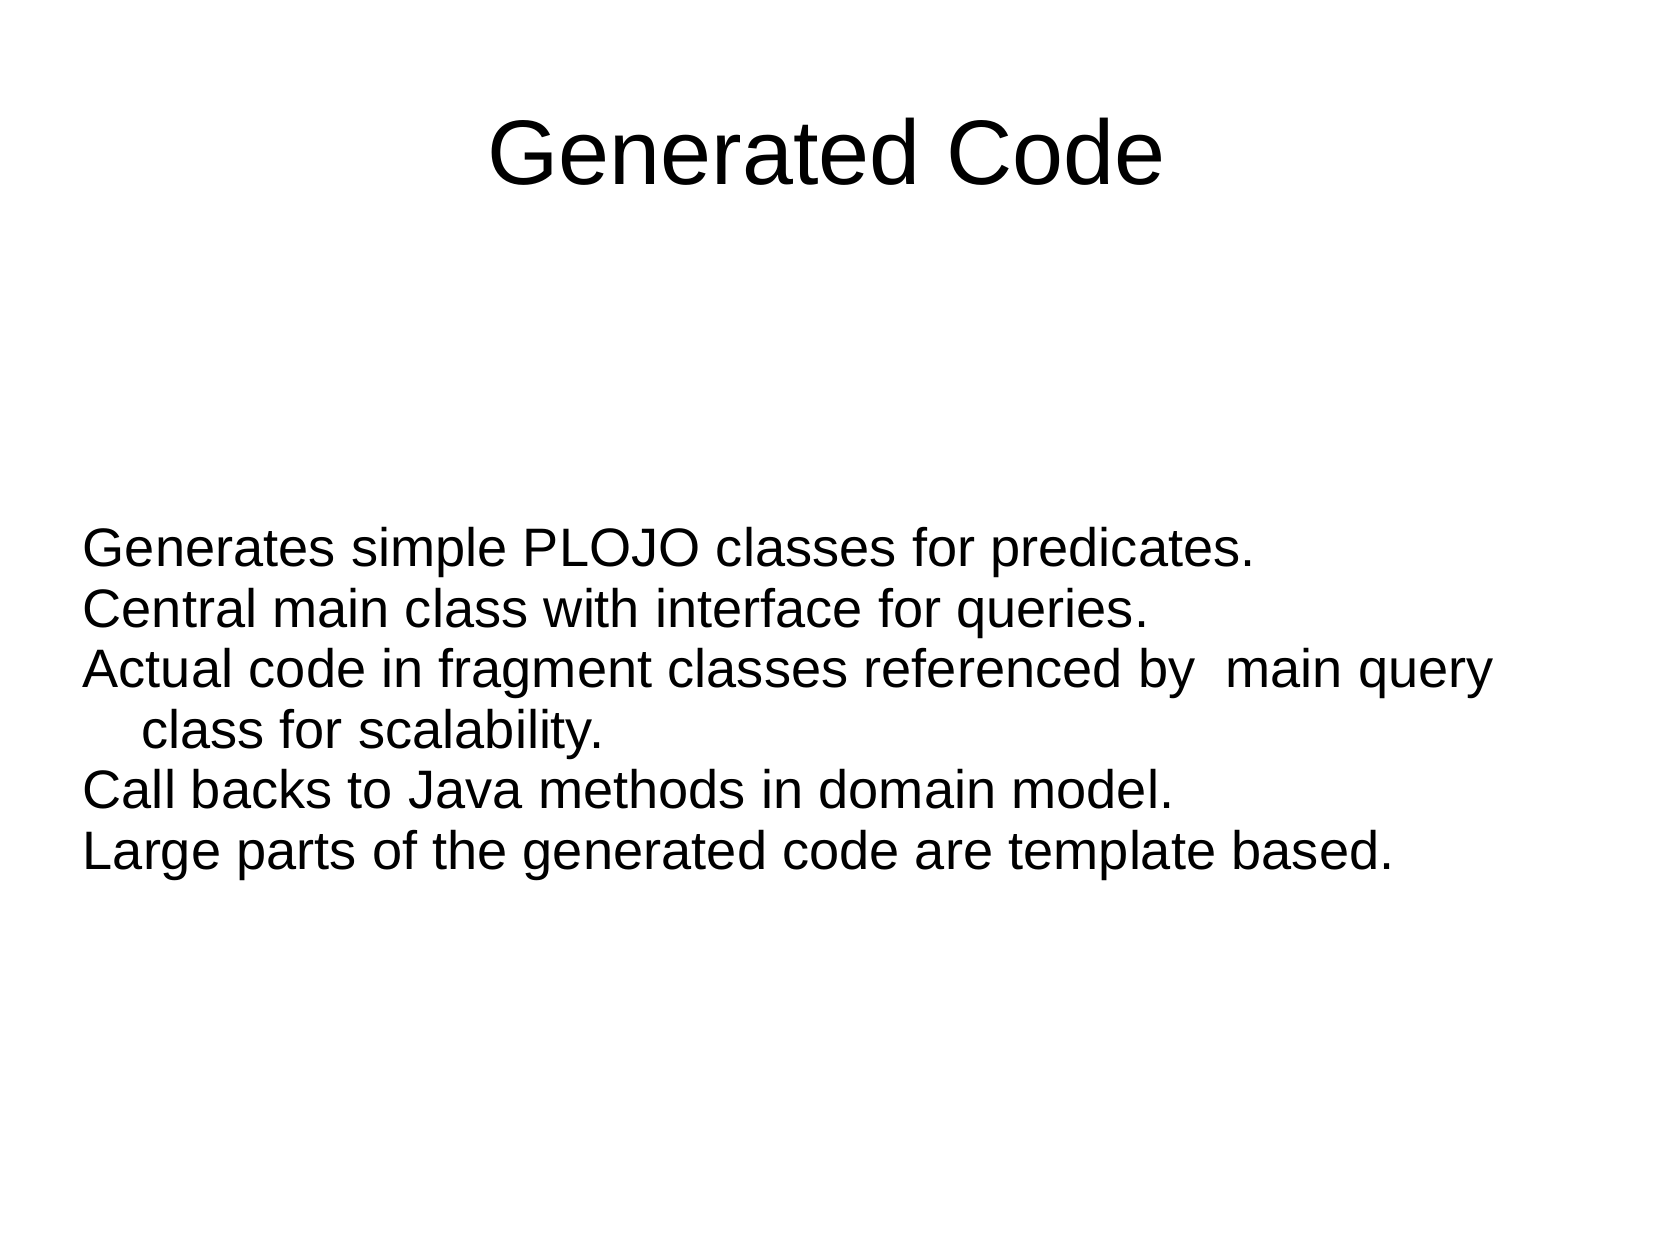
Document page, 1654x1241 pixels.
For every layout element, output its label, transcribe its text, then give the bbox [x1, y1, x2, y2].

subtitle Generates simple PLOJO classes for predicates. Central main class with interface for queries. Actual code in fragment classes referenced by main query class for scalability. Call backs to Java methods in domain model. Large parts of the generated code are template based. [82, 297, 1571, 1102]
title Generated Code [82, 56, 1571, 250]
